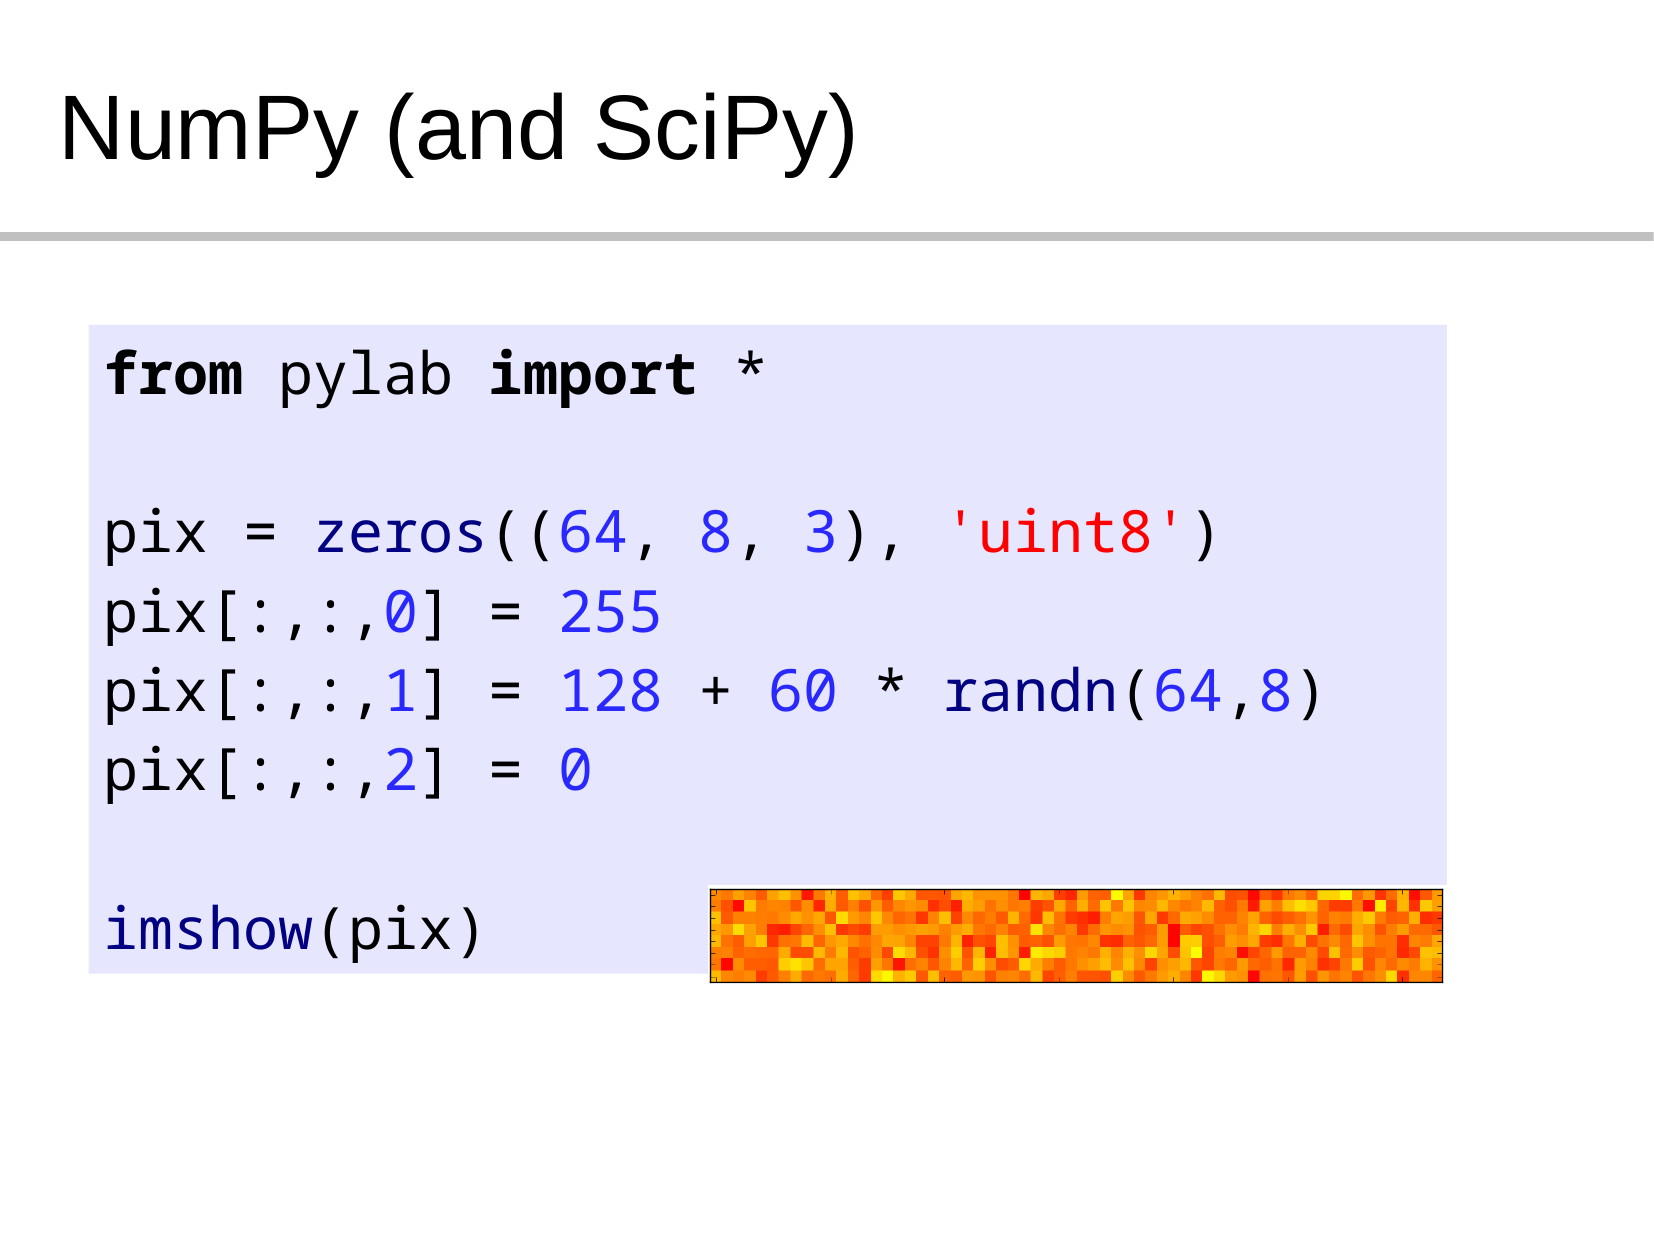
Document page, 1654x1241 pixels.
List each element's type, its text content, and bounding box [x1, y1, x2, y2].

text_box from pylab import * pix = zeros((64, 8, 3), 'uint8') pix[:,:,0] = 255 pix[:,:,1] = 128 + 60 * randn(64,8) pix[:,:,2] = 0 imshow(pix) [88, 324, 1447, 827]
title NumPy (and SciPy) [59, 49, 1595, 207]
picture [708, 885, 1447, 984]
